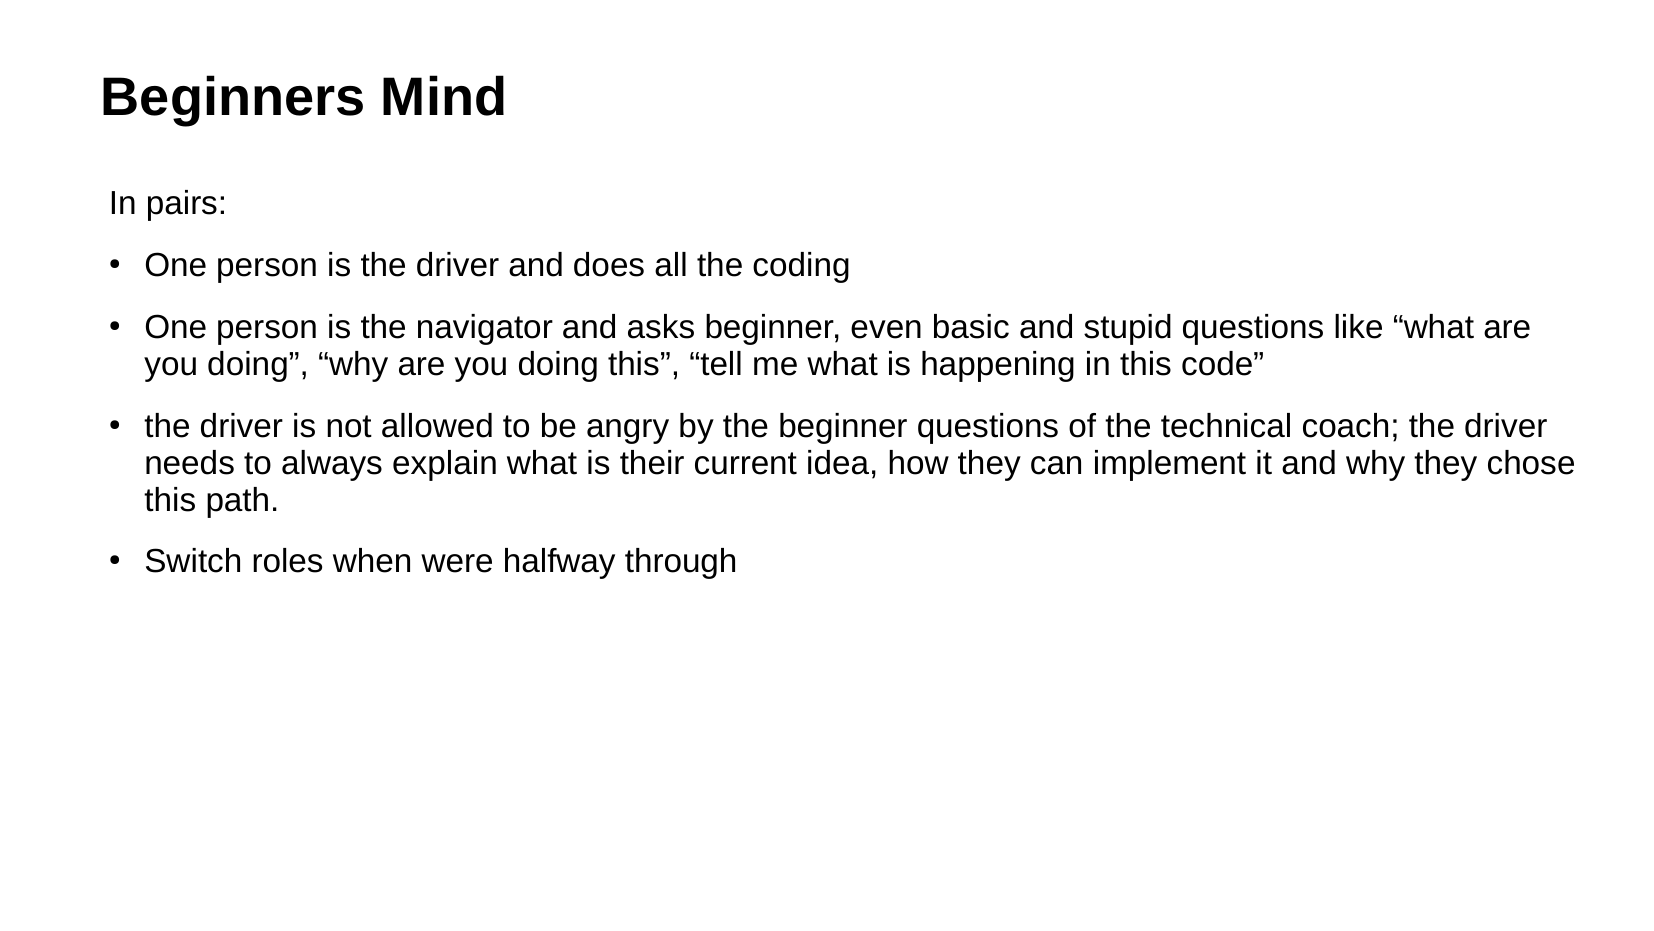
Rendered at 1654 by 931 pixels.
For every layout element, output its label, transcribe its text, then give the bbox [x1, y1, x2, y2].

text_box Beginners Mind [85, 59, 857, 195]
text_box In pairs: One person is the driver and does all the coding One person is the navigator and asks beginner, even basic and stupid questions like “what are you doing”, “why are you doing this”, “tell me what is happening in this code” the driver is not allowed to be angry by the beginner questions of the technical coach; the driver needs to always explain what is their current idea, how they can implement it and why they chose this path. Switch roles when were halfway through [94, 177, 1595, 588]
